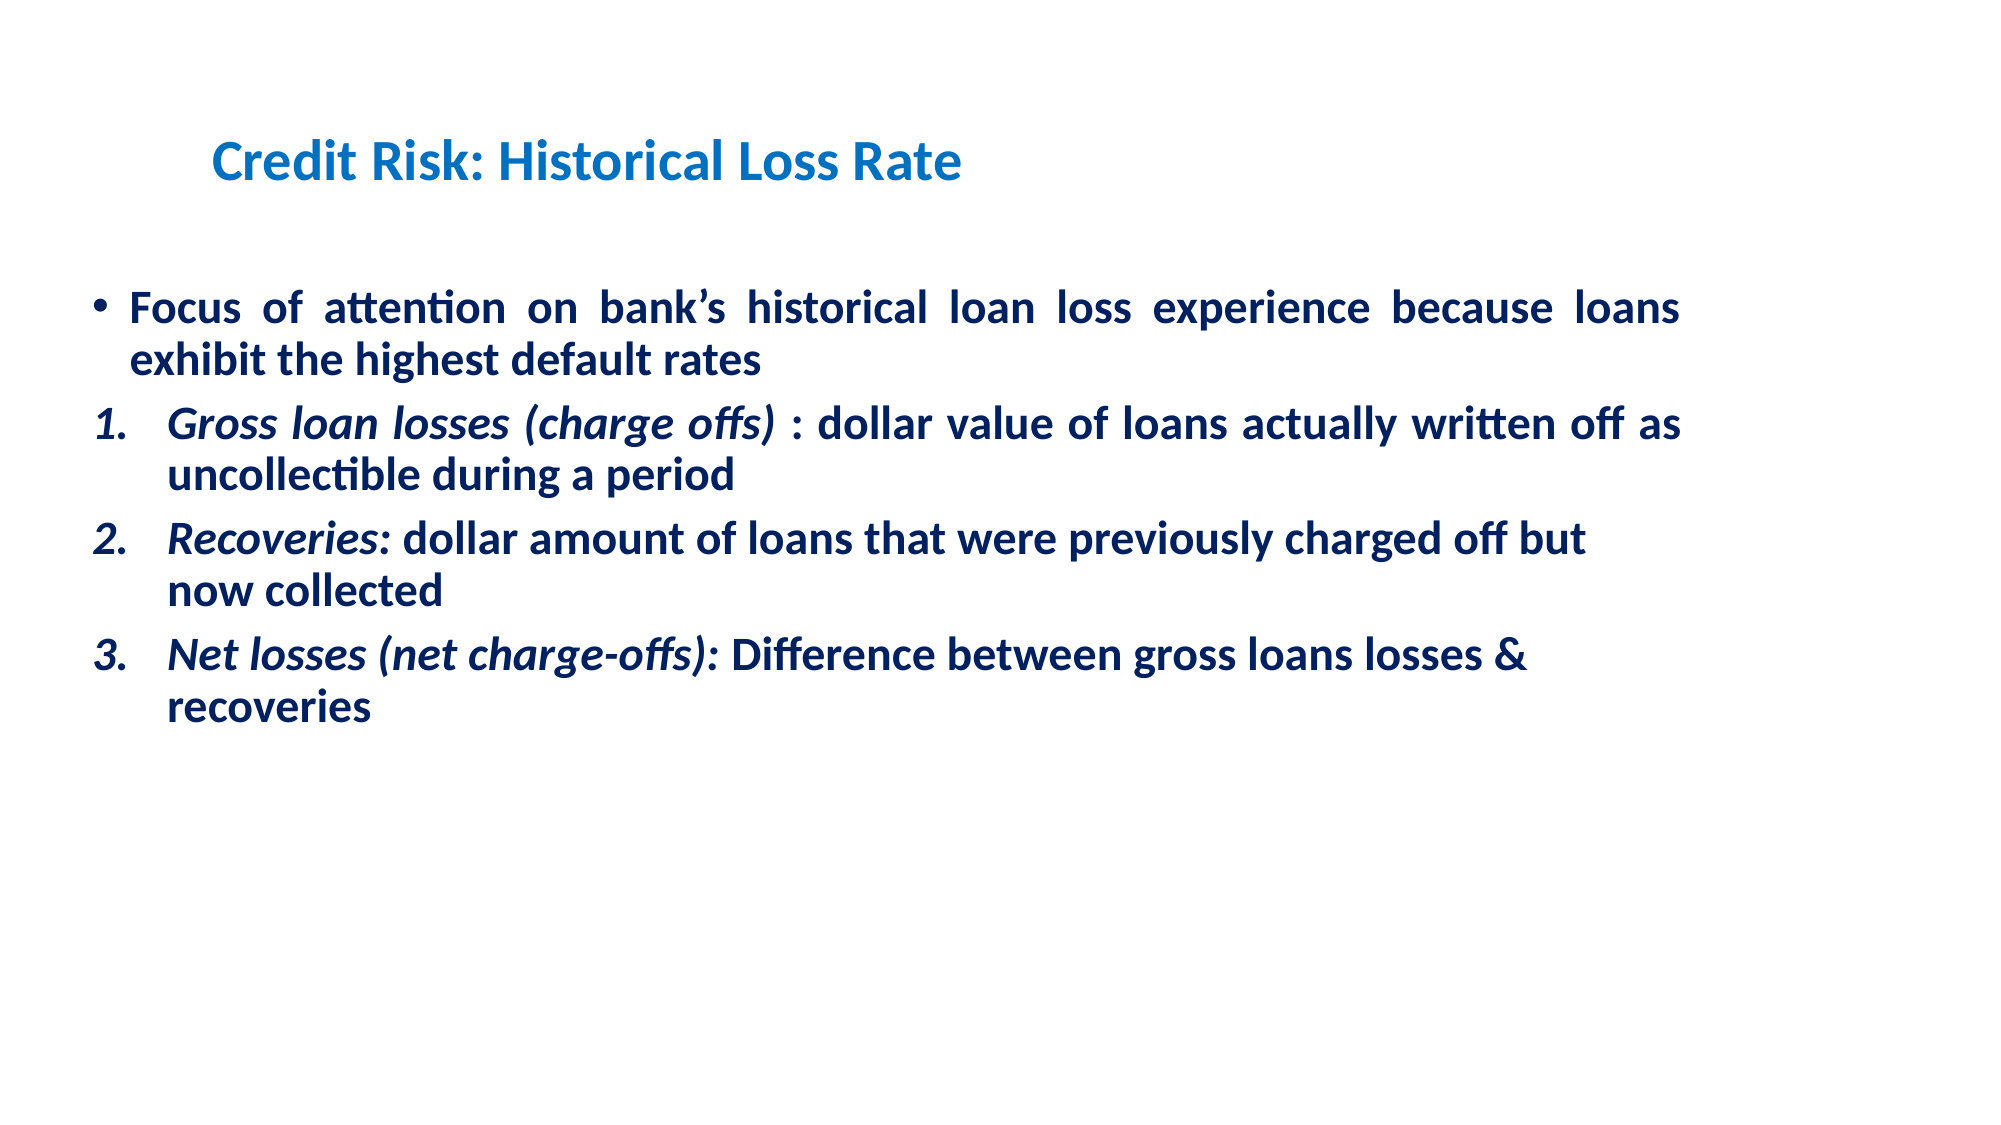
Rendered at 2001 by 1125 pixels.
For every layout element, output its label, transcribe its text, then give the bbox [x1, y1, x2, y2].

text_box Credit Risk: Historical Loss Rate [197, 114, 1724, 200]
list Focus of attention on bank’s historical loan loss experience because loans exhibit the highest default rates Gross loan losses (charge offs) : dollar value of loans actually written off as uncollectible during a period Recoveries: dollar amount of loans that were previously charged off but now collected Net losses (net charge-offs): Difference between gross loans losses & recoveries [77, 274, 1699, 1125]
